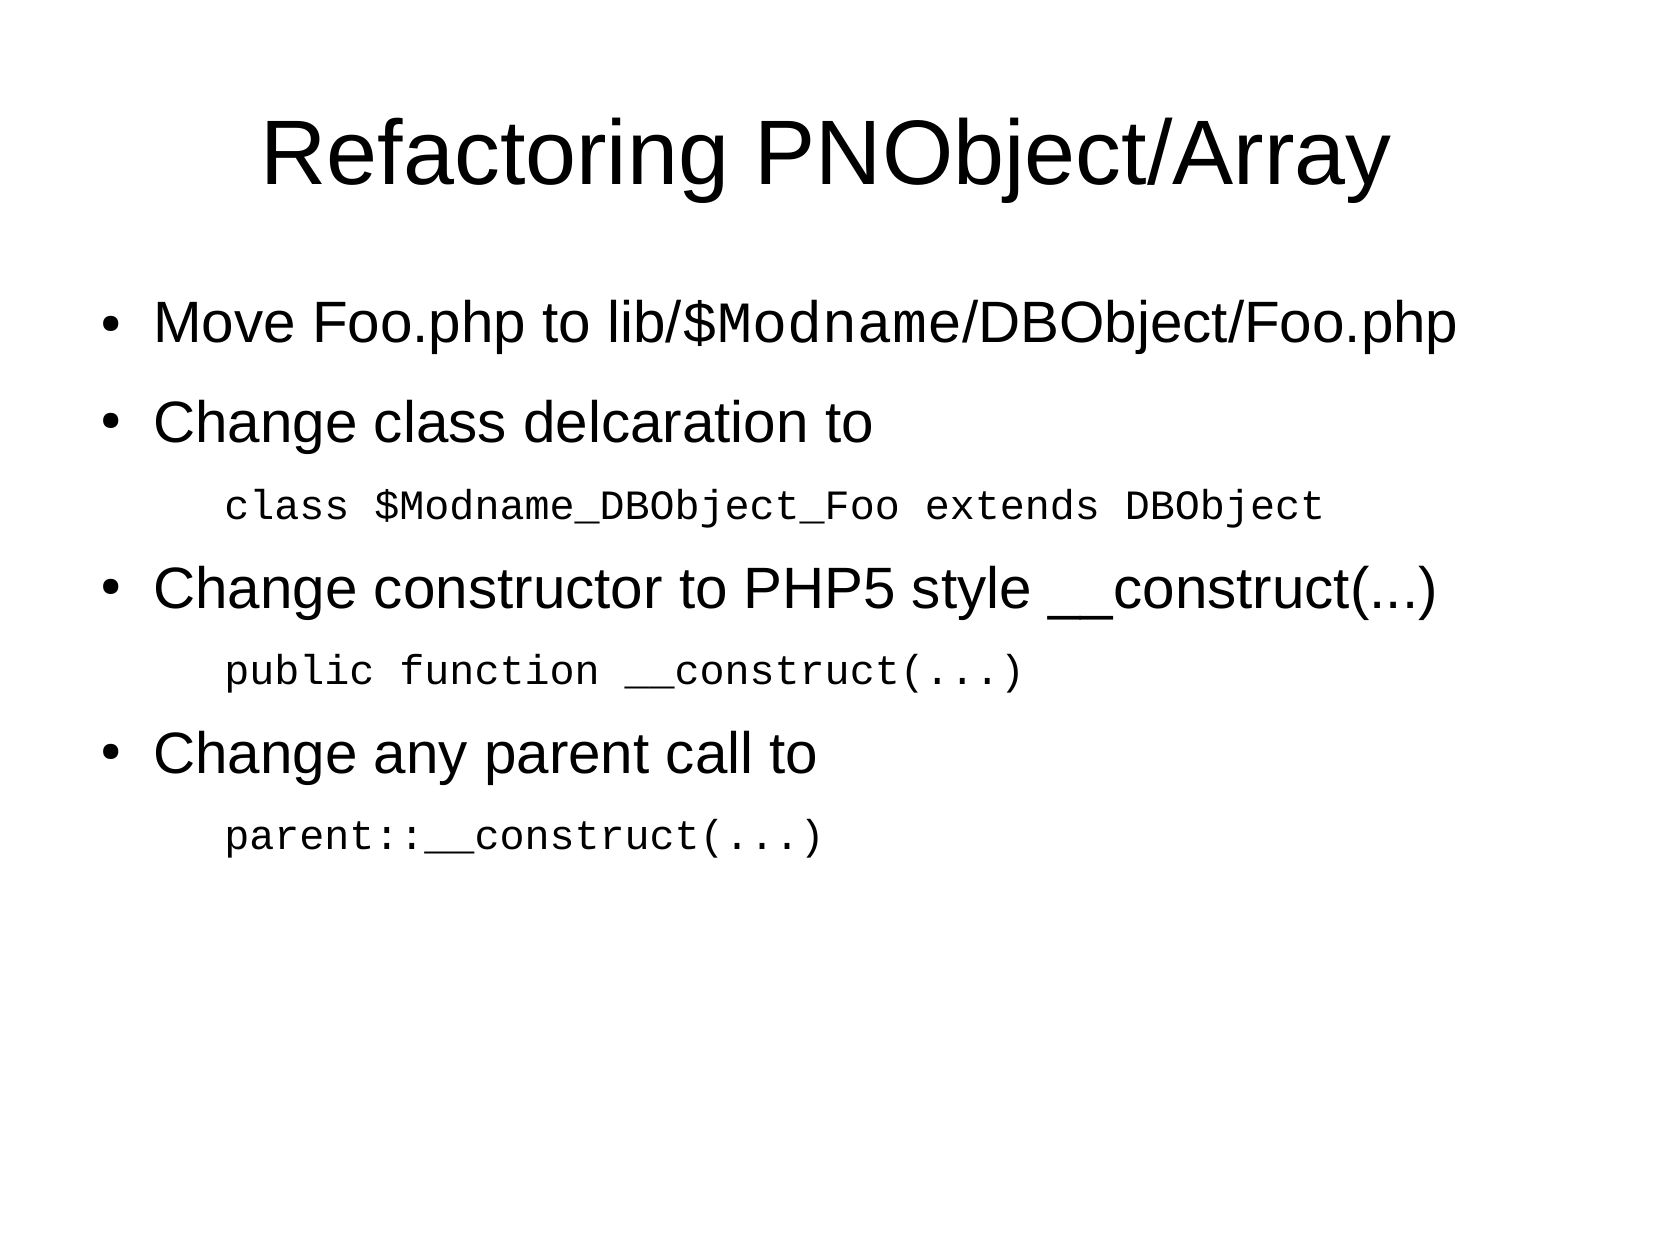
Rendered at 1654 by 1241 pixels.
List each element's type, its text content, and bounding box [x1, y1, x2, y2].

title Refactoring PNObject/Array [82, 56, 1571, 250]
list Move Foo.php to lib/$Modname/DBObject/Foo.php Change class delcaration to class $Modname_DBObject_Foo extends DBObject Change constructor to PHP5 style __construct(...) public function __construct(...) Change any parent call to parent::__construct(...) [82, 290, 1571, 1094]
